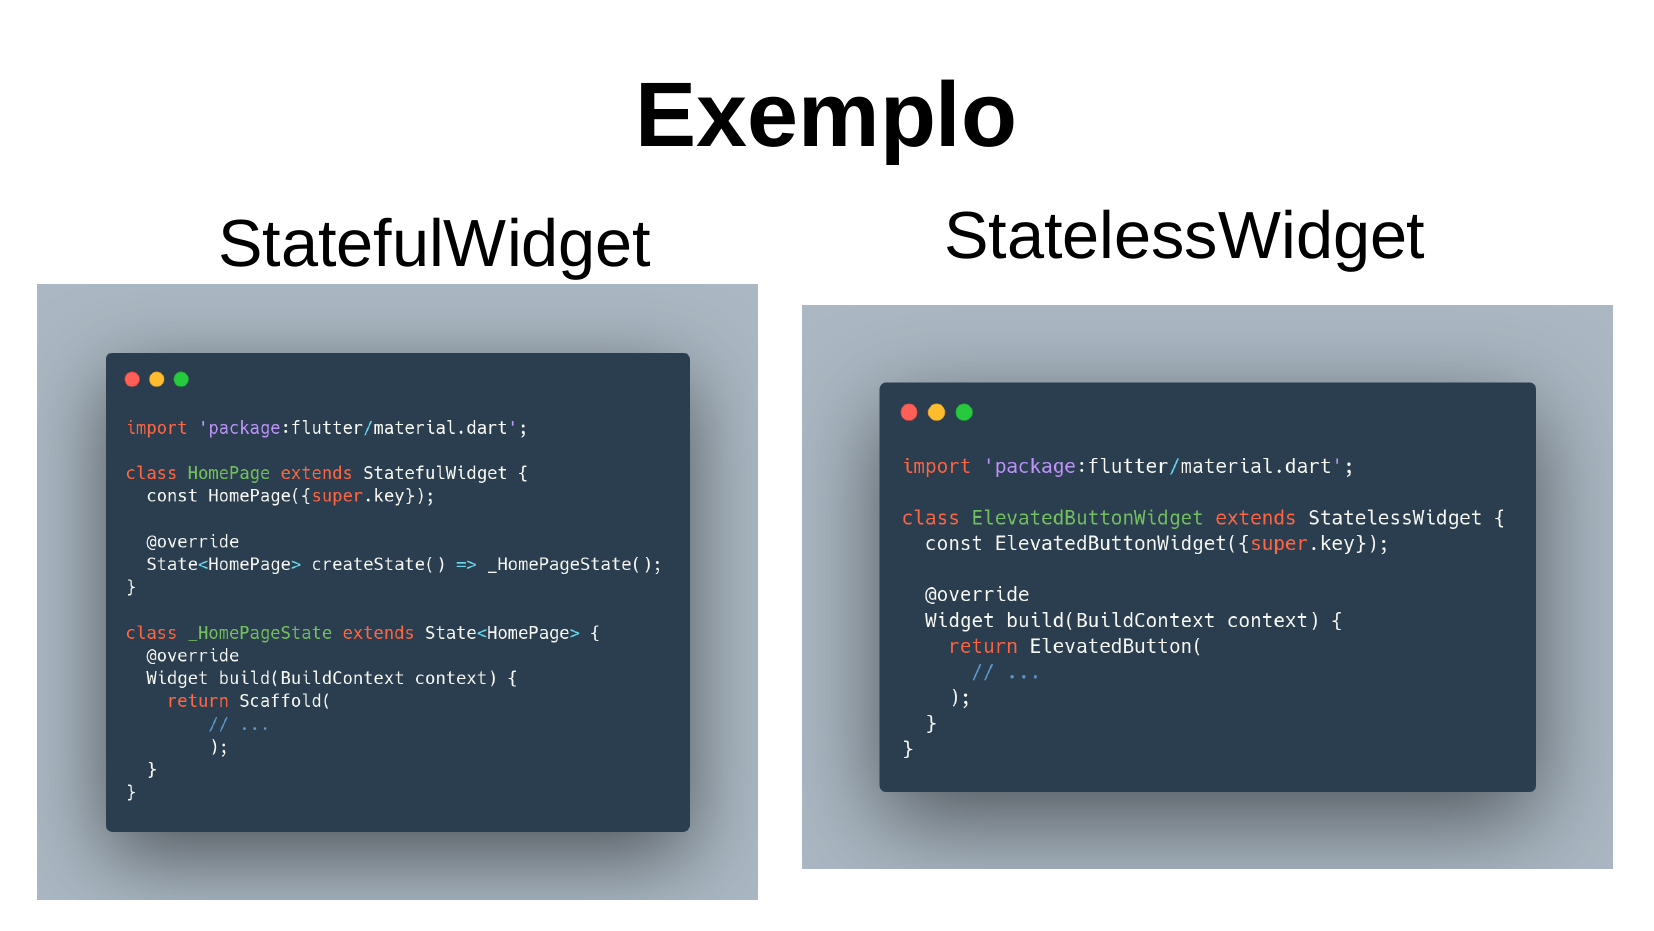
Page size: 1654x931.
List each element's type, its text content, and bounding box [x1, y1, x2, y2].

title StatefulWidget [82, 187, 788, 301]
picture [37, 284, 758, 901]
title StatelessWidget [832, 179, 1538, 293]
picture [802, 305, 1613, 869]
title Exemplo [82, 37, 1571, 193]
